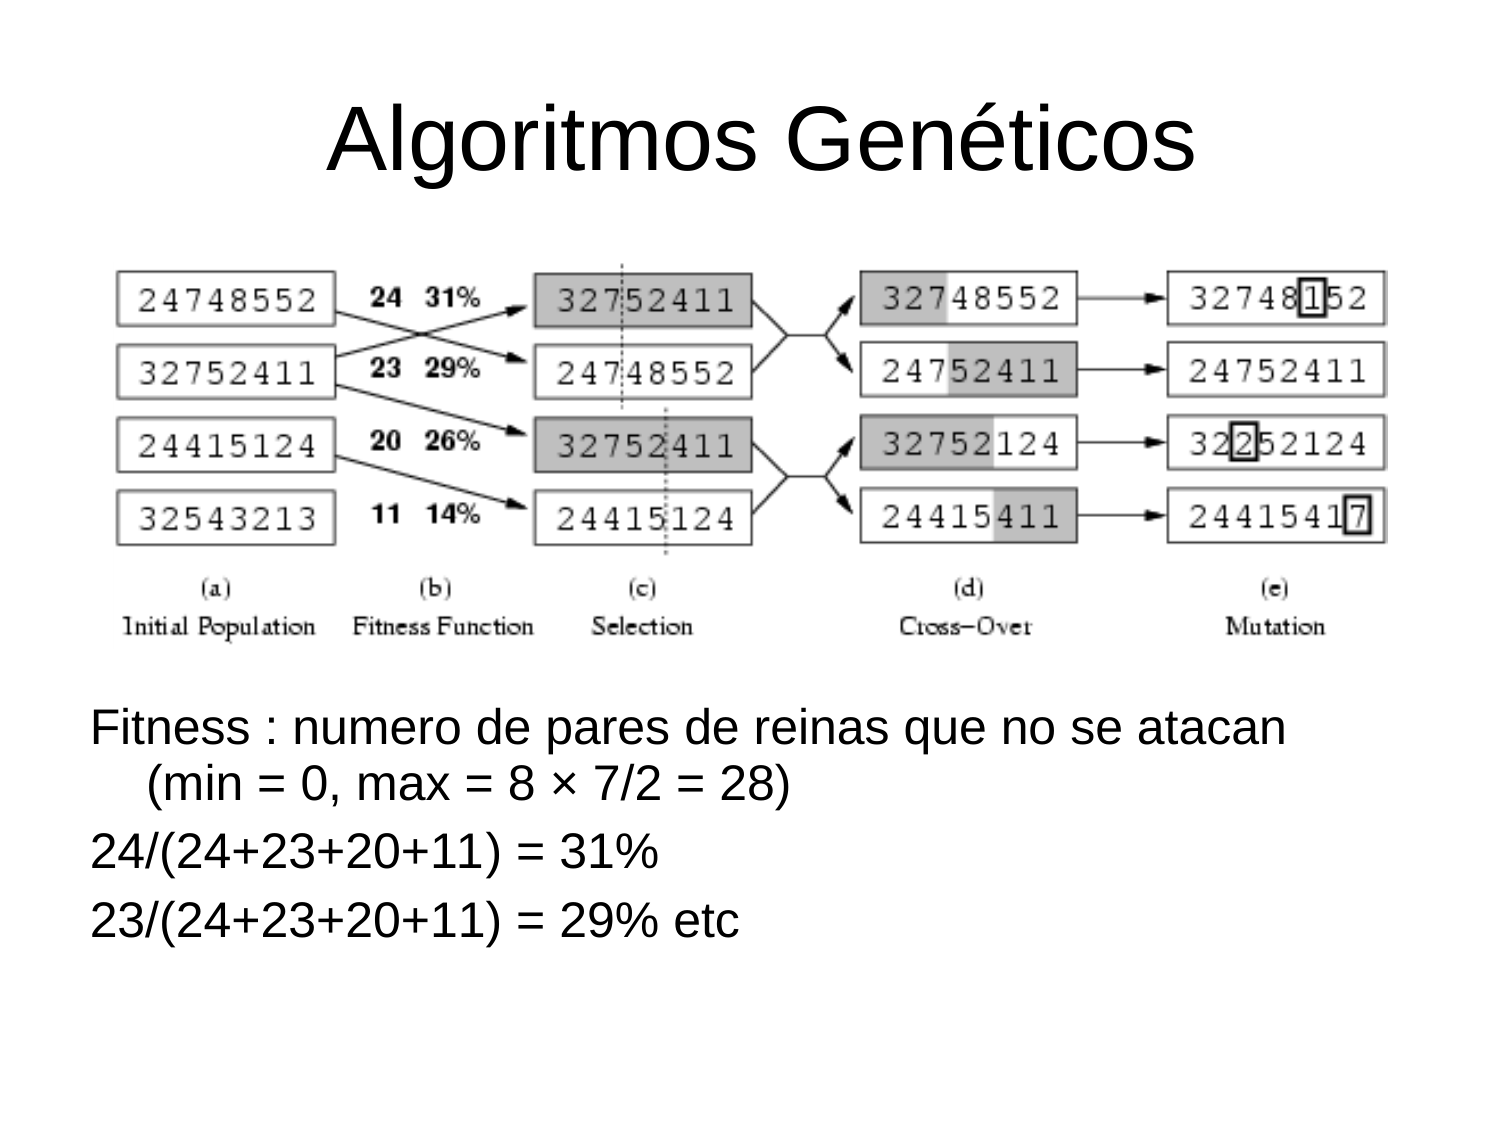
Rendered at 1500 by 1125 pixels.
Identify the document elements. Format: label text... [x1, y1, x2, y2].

picture [112, 262, 1388, 649]
list Fitness : numero de pares de reinas que no se atacan (min = 0, max = 8 × 7/2 = 28) 24/(24+23+20+11) = 31% 23/(24+23+20+11) = 29% etc [75, 262, 1426, 1006]
title Algoritmos Genéticos [75, 45, 1426, 233]
